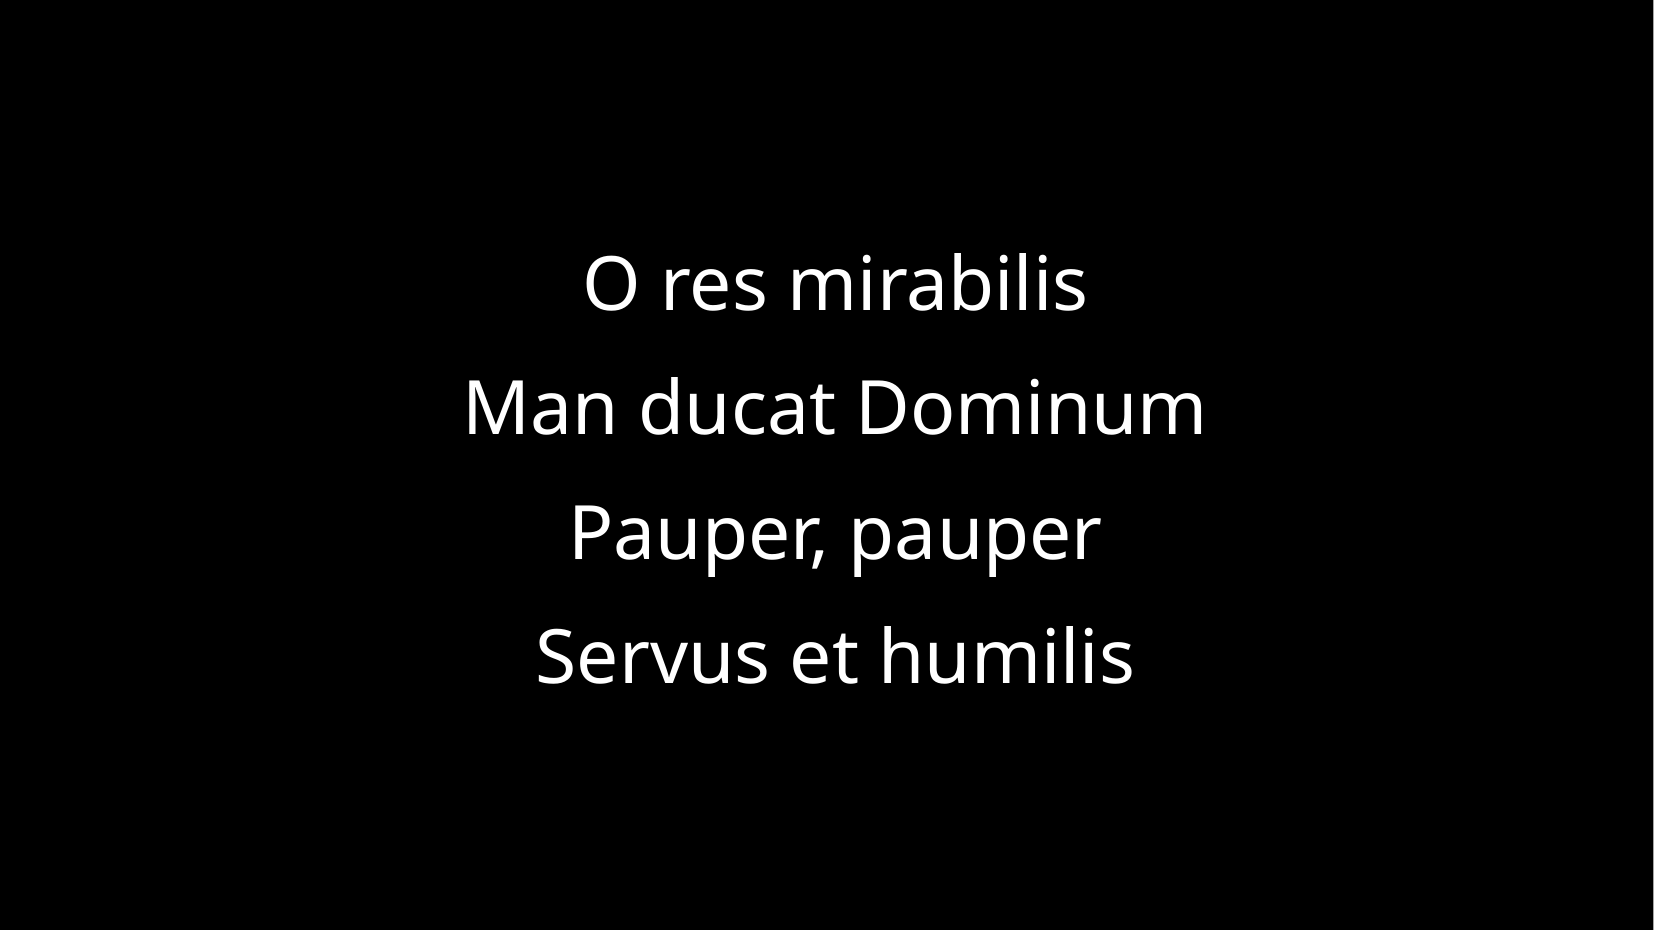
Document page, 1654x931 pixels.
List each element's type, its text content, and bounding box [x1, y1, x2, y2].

list O res mirabilis Man ducat Dominum Pauper, pauper Servus et humilis [0, 230, 1654, 922]
